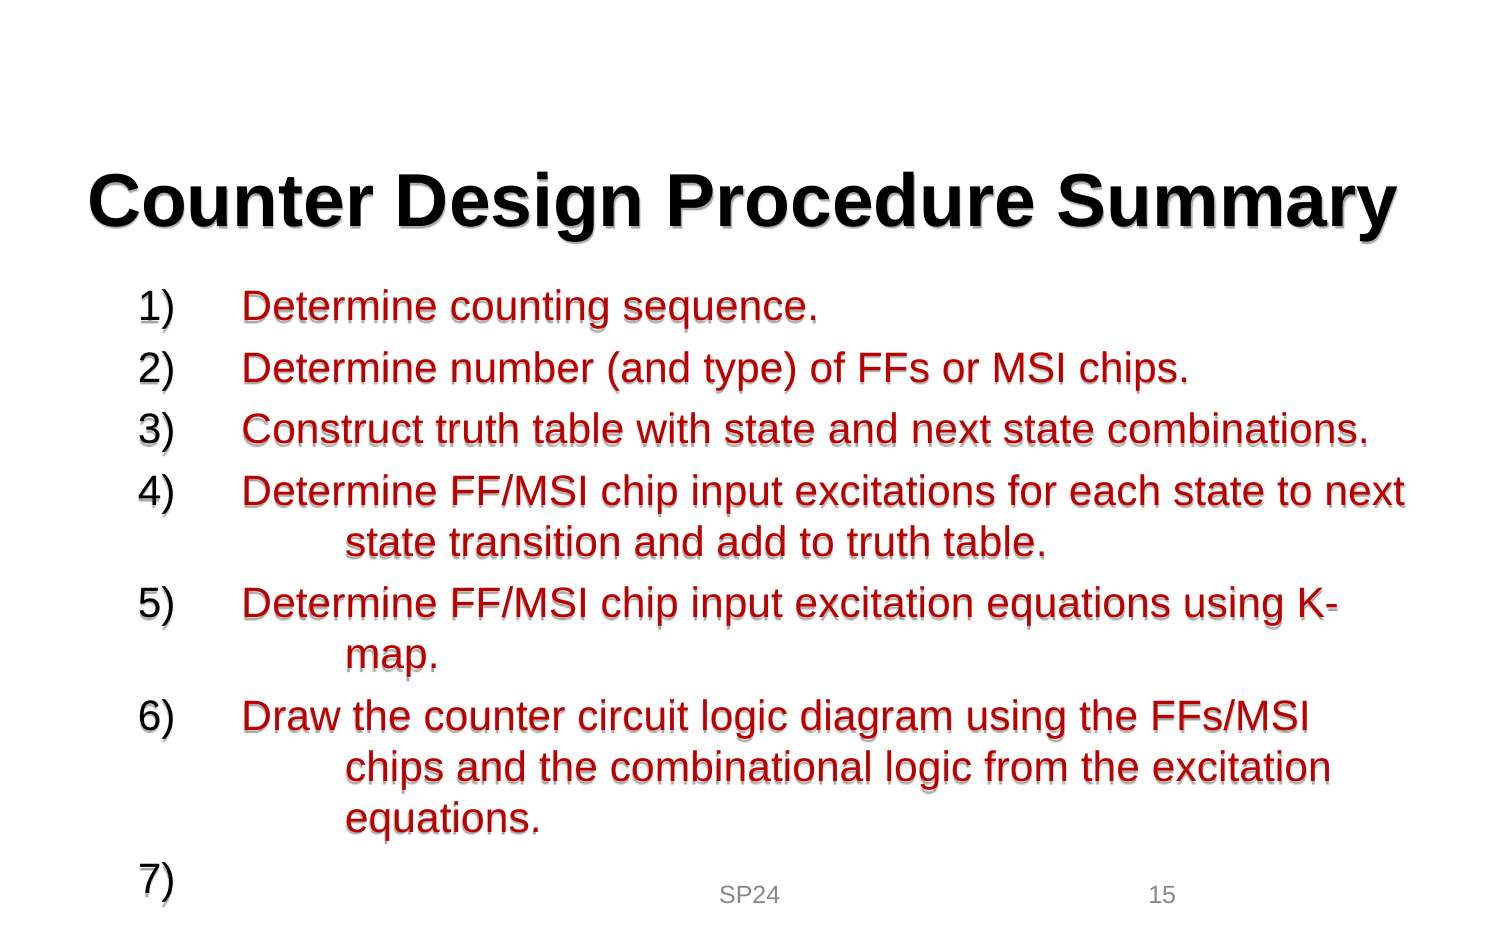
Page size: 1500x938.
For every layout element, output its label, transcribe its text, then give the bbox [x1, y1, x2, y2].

footer SP24 [496, 868, 1004, 919]
list Determine counting sequence. Determine number (and type) of FFs or MSI chips. Construct truth table with state and next state combinations. Determine FF/MSI chip input excitations for each state to next state transition and add to truth table. Determine FF/MSI chip input excitation equations using K-map. Draw the counter circuit logic diagram using the FFs/MSI chips and the combinational logic from the excitation equations. [122, 270, 1434, 849]
title Counter Design Procedure Summary [72, 143, 1434, 251]
slide_number <number> [1133, 868, 1471, 919]
